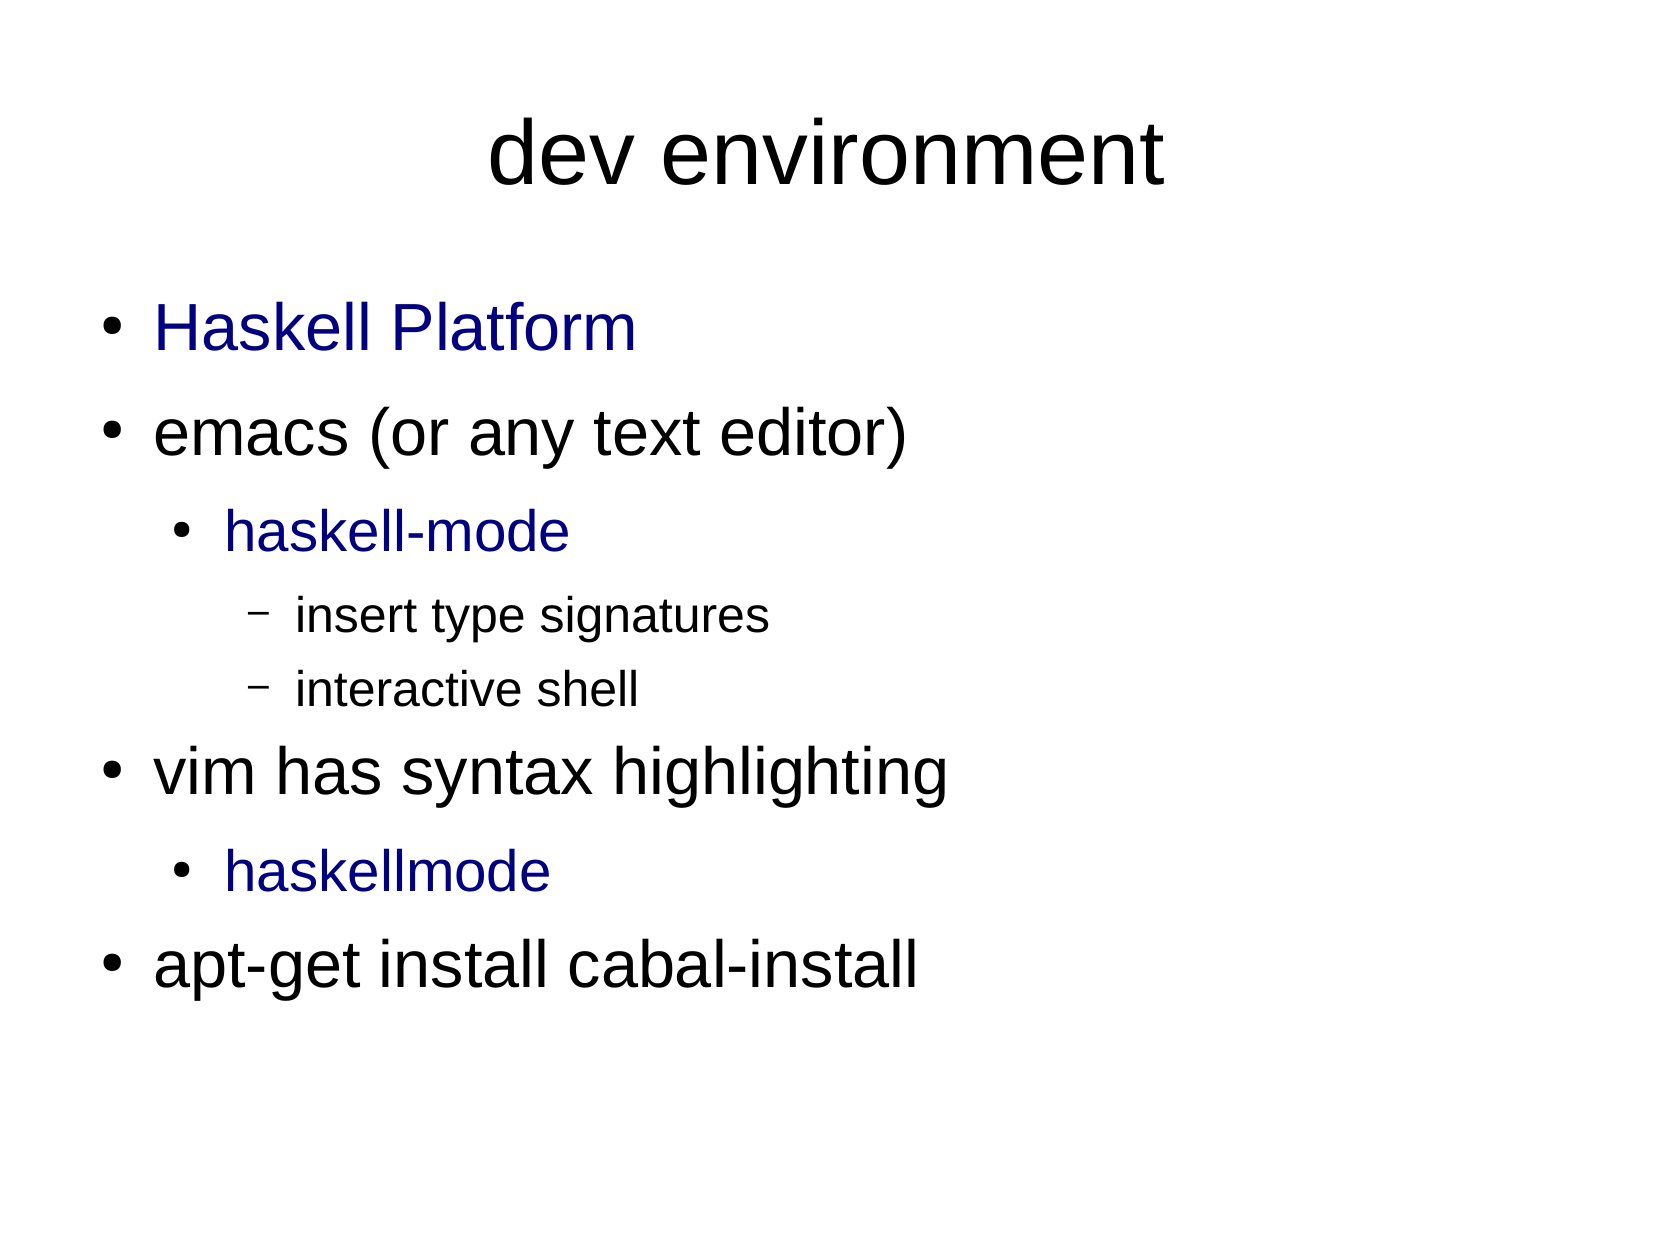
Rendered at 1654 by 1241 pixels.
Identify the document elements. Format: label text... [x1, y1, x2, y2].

title dev environment [82, 49, 1571, 257]
list Haskell Platform emacs (or any text editor) haskell-mode insert type signatures interactive shell vim has syntax highlighting haskellmode apt-get install cabal-install [82, 290, 1571, 1109]
